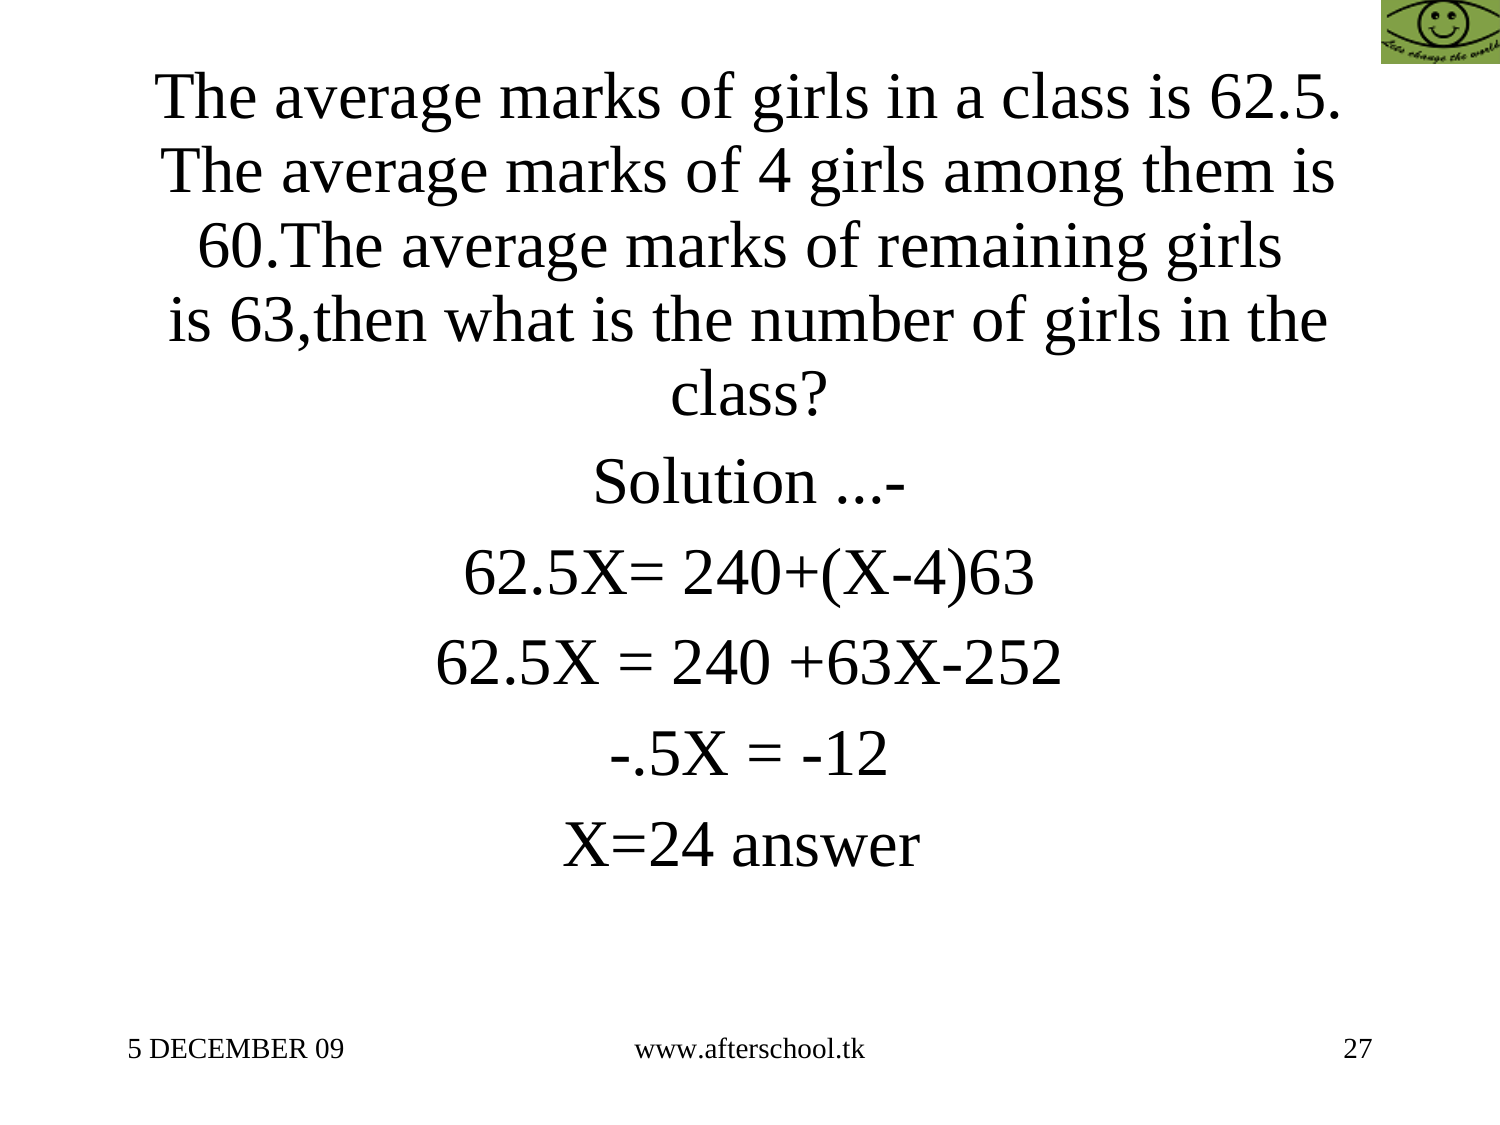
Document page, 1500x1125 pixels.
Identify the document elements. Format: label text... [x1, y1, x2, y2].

picture [1388, 0, 1500, 64]
subtitle Solution ...- 62.5X= 240+(X-4)63 62.5X = 240 +63X-252 -.5X = -12 X=24 answer [112, 332, 1388, 993]
title The average marks of girls in a class is 62.5. The average marks of 4 girls among them is 60.The average marks of remaining girls is 63,then what is the number of girls in the class? [112, 0, 1388, 332]
